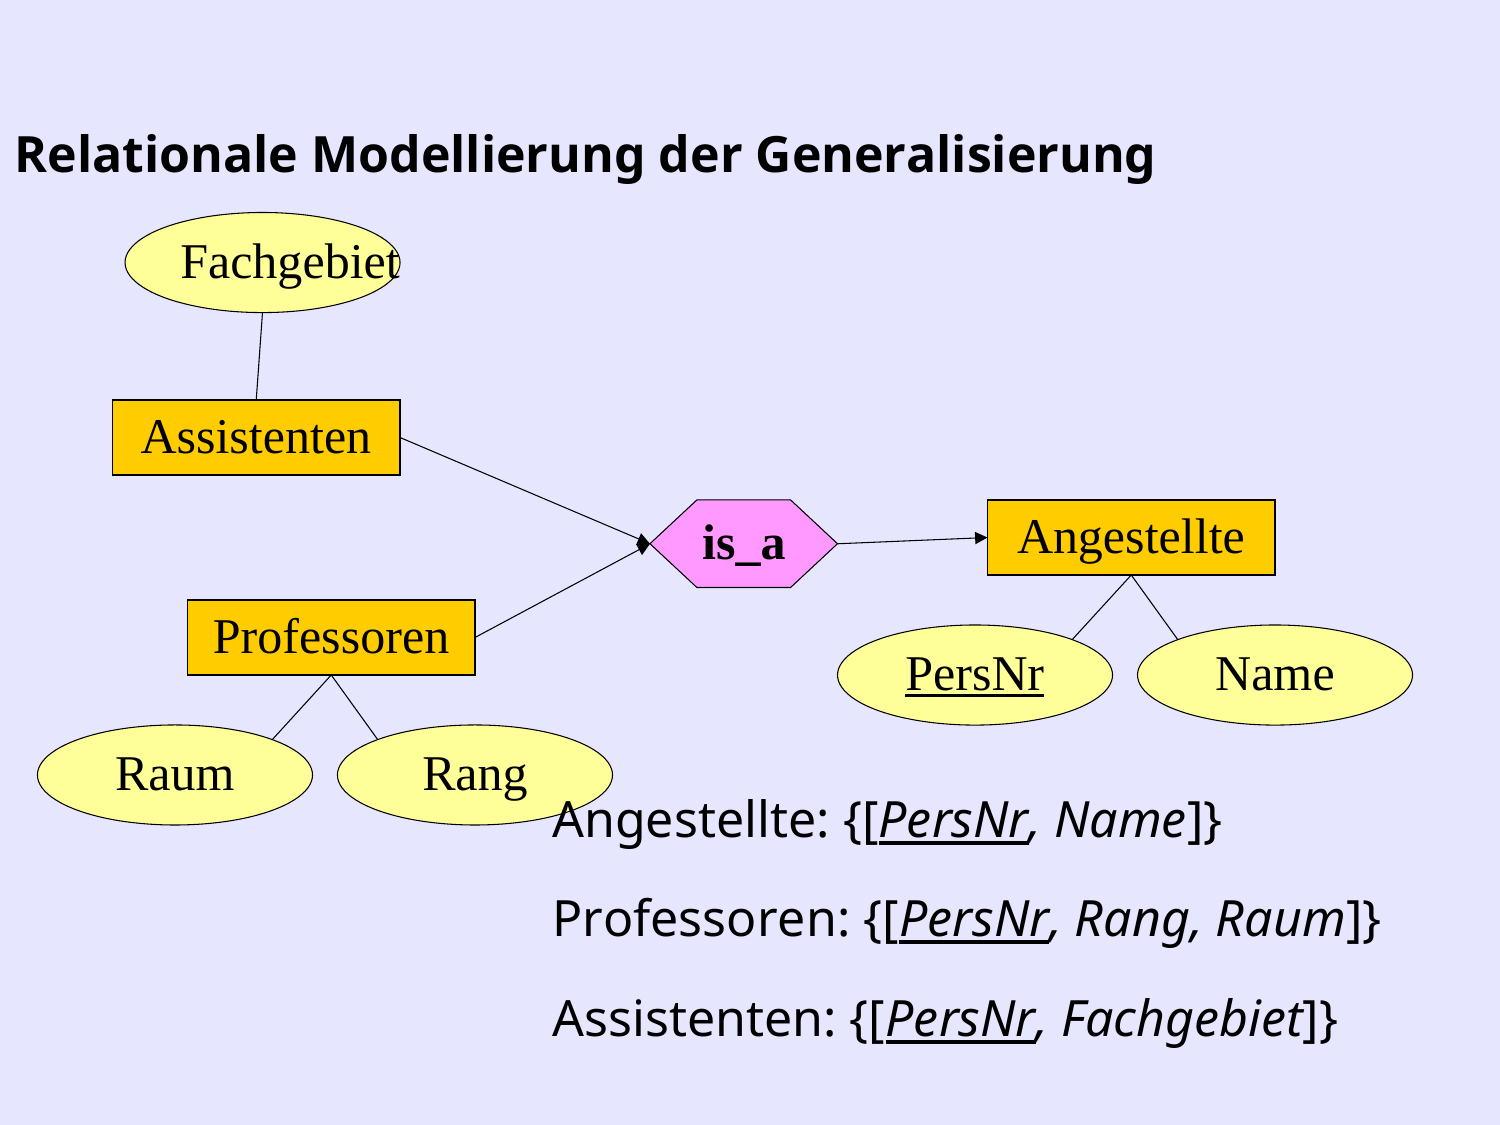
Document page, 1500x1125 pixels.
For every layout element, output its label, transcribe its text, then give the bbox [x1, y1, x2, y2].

text_box Rang [337, 724, 613, 826]
text_box is_a [650, 499, 837, 588]
text_box Professoren [187, 600, 475, 676]
text_box Fachgebiet [125, 212, 401, 313]
text_box Angestellte [987, 500, 1276, 576]
text_box Angestellte: {[PersNr, Name]} Professoren: {[PersNr, Rang, Raum]} Assistenten: {[PersNr, Fachgebiet]} [537, 775, 1500, 1125]
text_box Assistenten [112, 399, 400, 475]
title Relationale Modellierung der Generalisierung [0, 20, 1500, 196]
text_box Raum [37, 724, 313, 826]
text_box Name [1137, 624, 1413, 726]
text_box PersNr [837, 624, 1113, 726]
